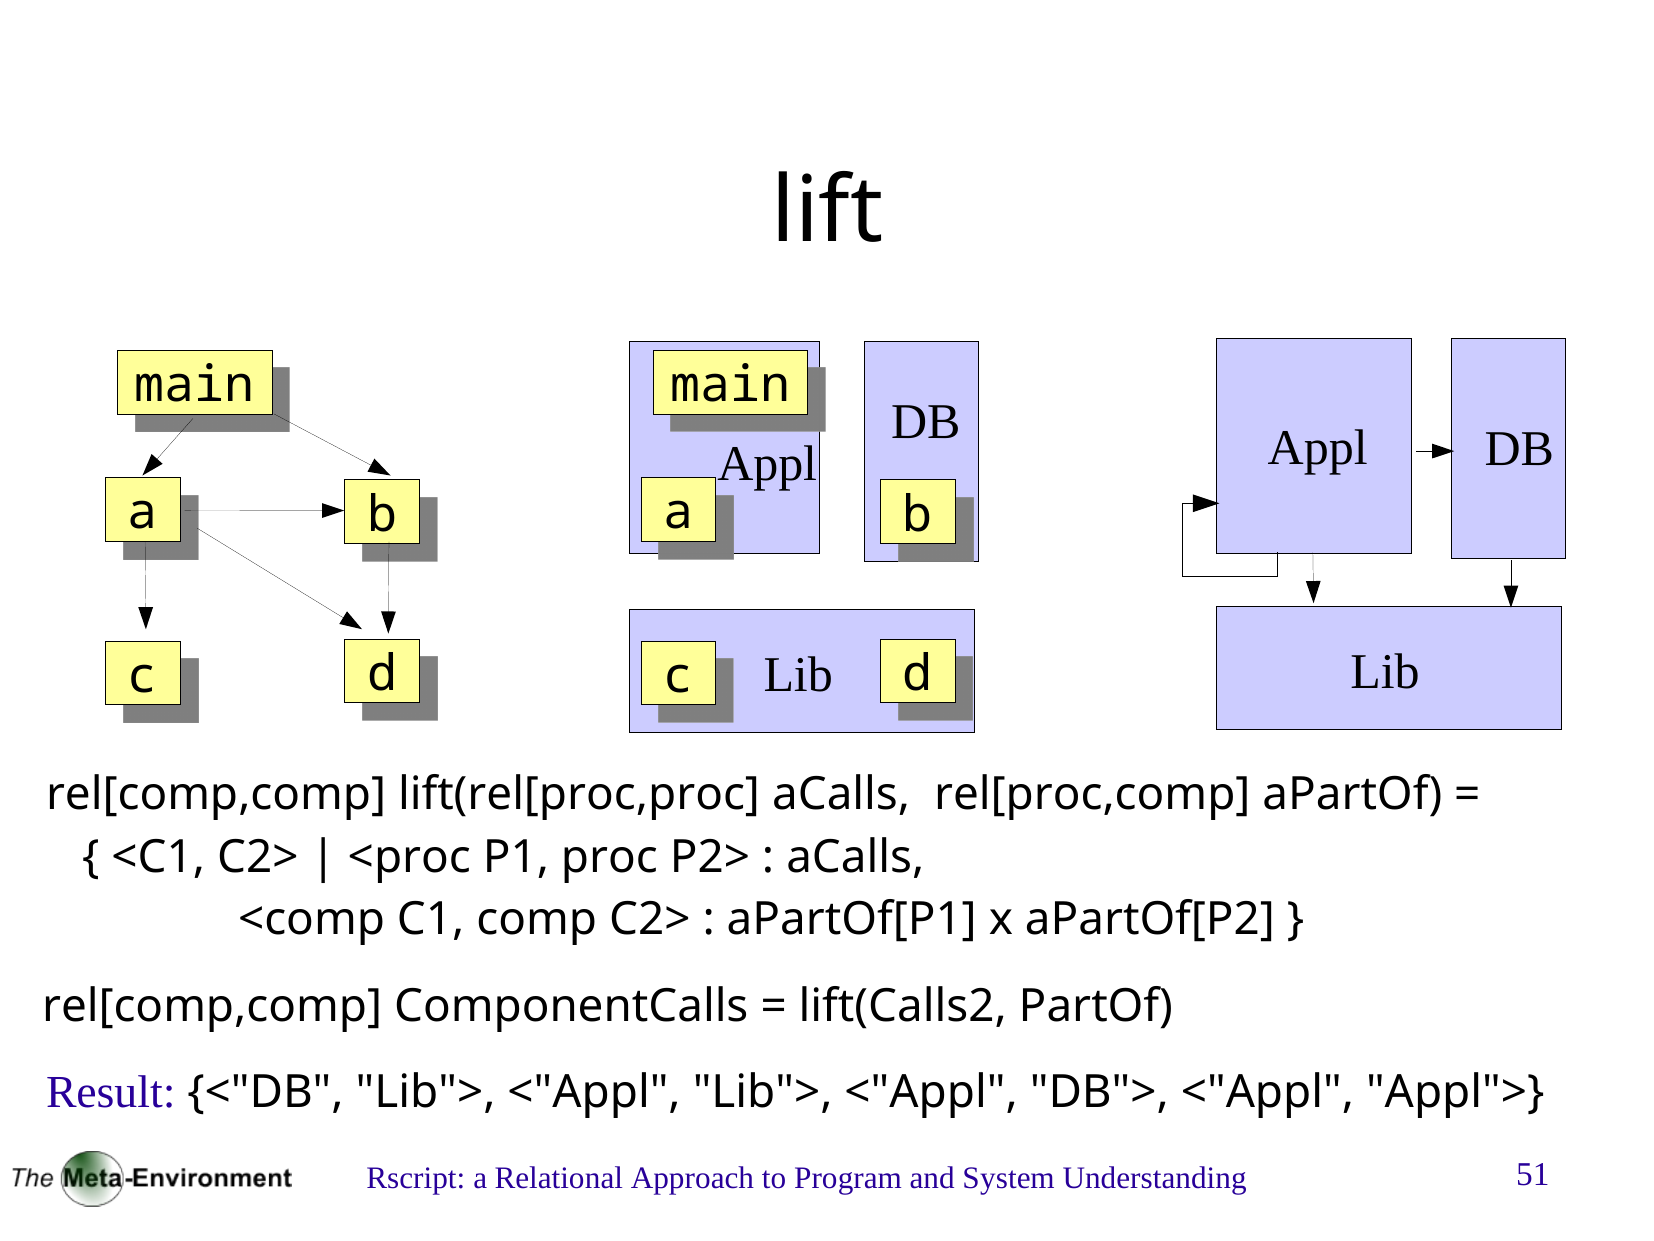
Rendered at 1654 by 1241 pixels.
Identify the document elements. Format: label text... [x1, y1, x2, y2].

text_box rel[comp,comp] lift(rel[proc,proc] aCalls, rel[proc,comp] aPartOf) = { <C1, C2> | <proc P1, proc P2> : aCalls, <comp C1, comp C2> : aPartOf[P1] x aPartOf[P2] } [46, 760, 1654, 982]
text_box [864, 341, 979, 562]
text_box d [880, 639, 956, 703]
text_box [629, 341, 820, 554]
text_box a [105, 477, 181, 542]
text_box c [641, 641, 716, 705]
picture [12, 1151, 292, 1207]
text_box c [105, 641, 181, 705]
text_box DB [1484, 421, 1555, 482]
title lift [121, 102, 1534, 311]
text_box Appl [717, 435, 818, 497]
text_box Result: {<"DB", "Lib">, <"Appl", "Lib">, <"Appl", "DB">, <"Appl", "Appl">} [46, 1058, 1636, 1123]
text_box [1216, 606, 1562, 730]
text_box [629, 609, 975, 733]
text_box main [653, 350, 808, 415]
text_box DB [890, 394, 961, 455]
text_box [1451, 338, 1566, 559]
text_box [1216, 338, 1412, 554]
text_box rel[comp,comp] ComponentCalls = lift(Calls2, PartOf) [42, 972, 1406, 1037]
text_box main [117, 350, 273, 415]
text_box a [641, 477, 716, 542]
text_box Appl [1267, 419, 1368, 480]
text_box b [880, 479, 956, 544]
text_box Lib [763, 646, 834, 708]
text_box b [344, 479, 420, 544]
text_box Lib [1350, 643, 1421, 705]
text_box d [344, 639, 420, 703]
